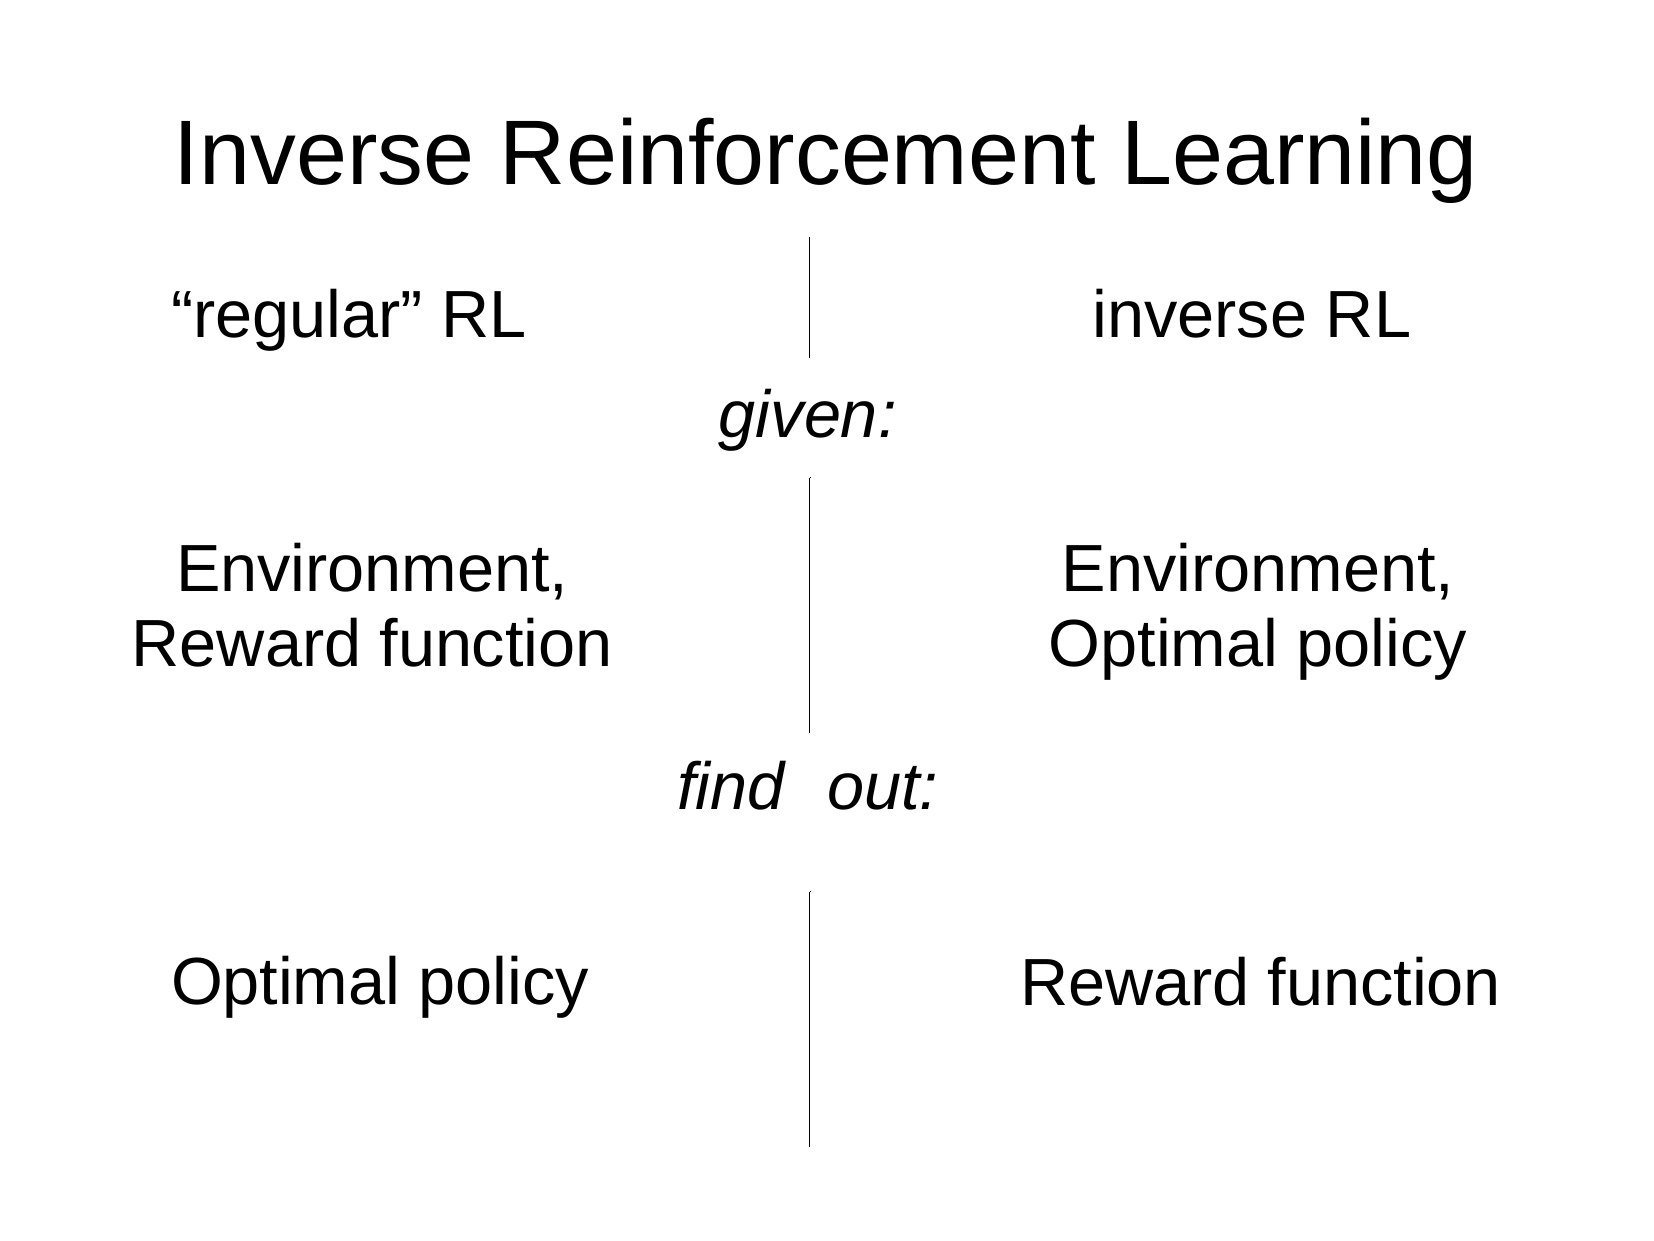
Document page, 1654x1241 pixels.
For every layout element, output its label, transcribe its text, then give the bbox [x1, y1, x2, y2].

text_box Optimal policy [155, 944, 605, 1020]
title Inverse Reinforcement Learning [82, 49, 1571, 257]
text_box Environment, Reward function [68, 530, 676, 681]
text_box Environment, Optimal policy [954, 530, 1562, 681]
text_box given: [675, 339, 941, 489]
text_box inverse RL [1092, 277, 1476, 352]
text_box find out: [675, 711, 941, 861]
text_box “regular” RL [171, 277, 554, 352]
text_box Reward function [1006, 907, 1516, 1057]
